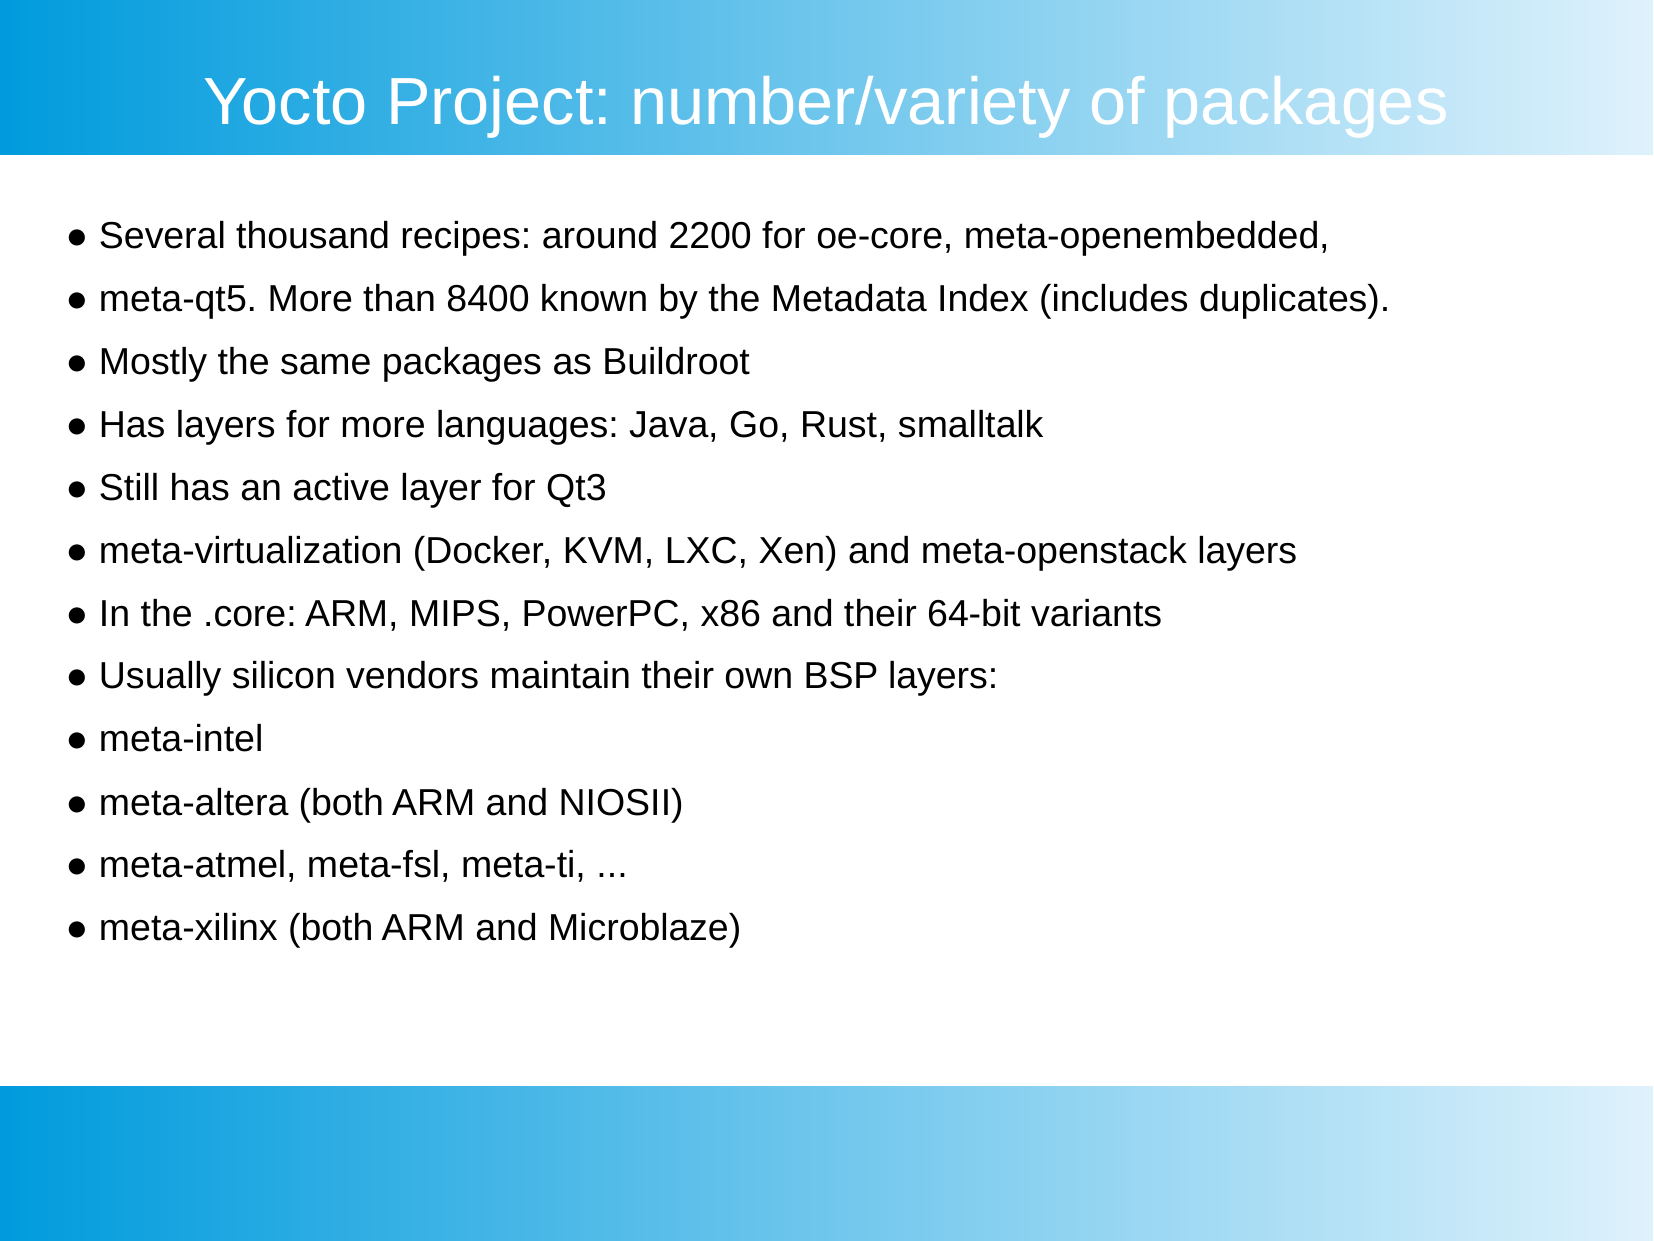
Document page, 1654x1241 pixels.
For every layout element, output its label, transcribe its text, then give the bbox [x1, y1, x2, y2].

text_box ● Several thousand recipes: around 2200 for oe-core, meta-openembedded, ● meta-qt5. More than 8400 known by the Metadata Index (includes duplicates). ● Mostly the same packages as Buildroot ● Has layers for more languages: Java, Go, Rust, smalltalk ● Still has an active layer for Qt3 ● meta-virtualization (Docker, KVM, LXC, Xen) and meta-openstack layers ● In the .core: ARM, MIPS, PowerPC, x86 and their 64-bit variants ● Usually silicon vendors maintain their own BSP layers: ● meta-intel ● meta-altera (both ARM and NIOSII) ● meta-atmel, meta-fsl, meta-ti, ... ● meta-xilinx (both ARM and Microblaze) [50, 185, 1427, 957]
title Yocto Project: number/variety of packages [82, 49, 1571, 155]
